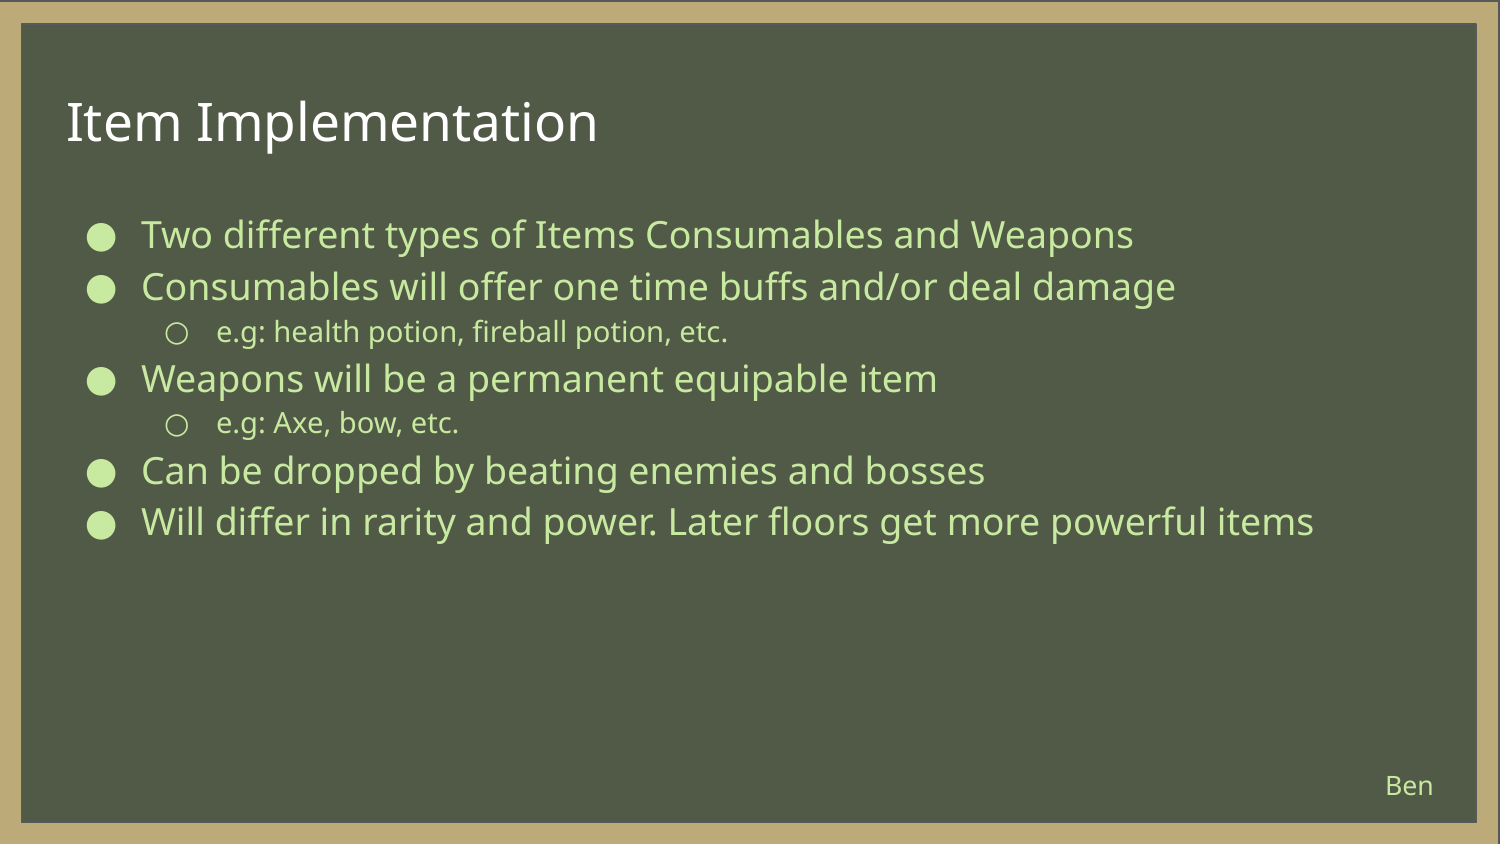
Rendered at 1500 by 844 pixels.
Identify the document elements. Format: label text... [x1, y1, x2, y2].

title Item Implementation [51, 72, 1449, 167]
list Ben [1069, 749, 1449, 817]
list Two different types of Items Consumables and Weapons Consumables will offer one time buffs and/or deal damage e.g: health potion, fireball potion, etc. Weapons will be a permanent equipable item e.g: Axe, bow, etc. Can be dropped by beating enemies and bosses Will differ in rarity and power. Later floors get more powerful items [51, 189, 1449, 750]
